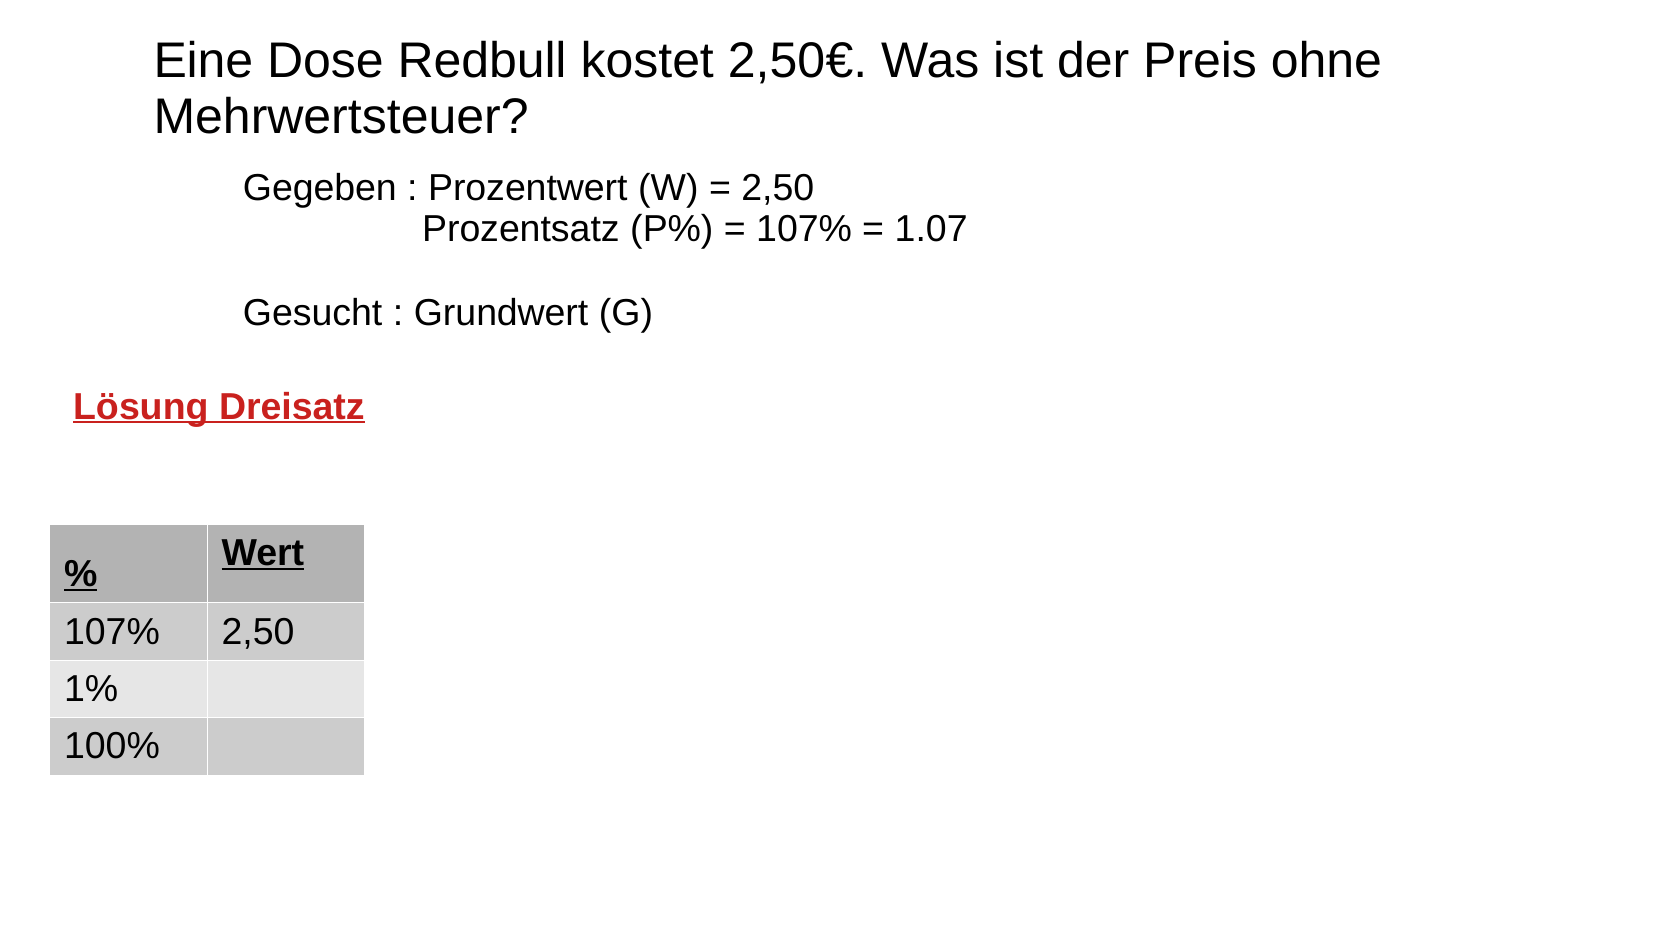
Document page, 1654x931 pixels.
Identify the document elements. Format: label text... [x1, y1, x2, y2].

table_cell 107% [50, 603, 207, 660]
text_box Gegeben : Prozentwert (W) = 2,50 Prozentsatz (P%) = 107% = 1.07 Gesucht : Grundwert (G) [228, 158, 1315, 342]
list Eine Dose Redbull kostet 2,50€. Was ist der Preis ohne Mehrwertsteuer? [82, 32, 1571, 187]
table_cell [208, 718, 364, 775]
table_cell 100% [50, 718, 207, 775]
table_cell 2,50 [208, 603, 364, 660]
table_cell [208, 661, 364, 717]
text_box Lösung Dreisatz [58, 377, 432, 435]
table_header Wert [208, 525, 364, 602]
table_cell 1% [50, 661, 207, 717]
table_header % [50, 525, 207, 602]
